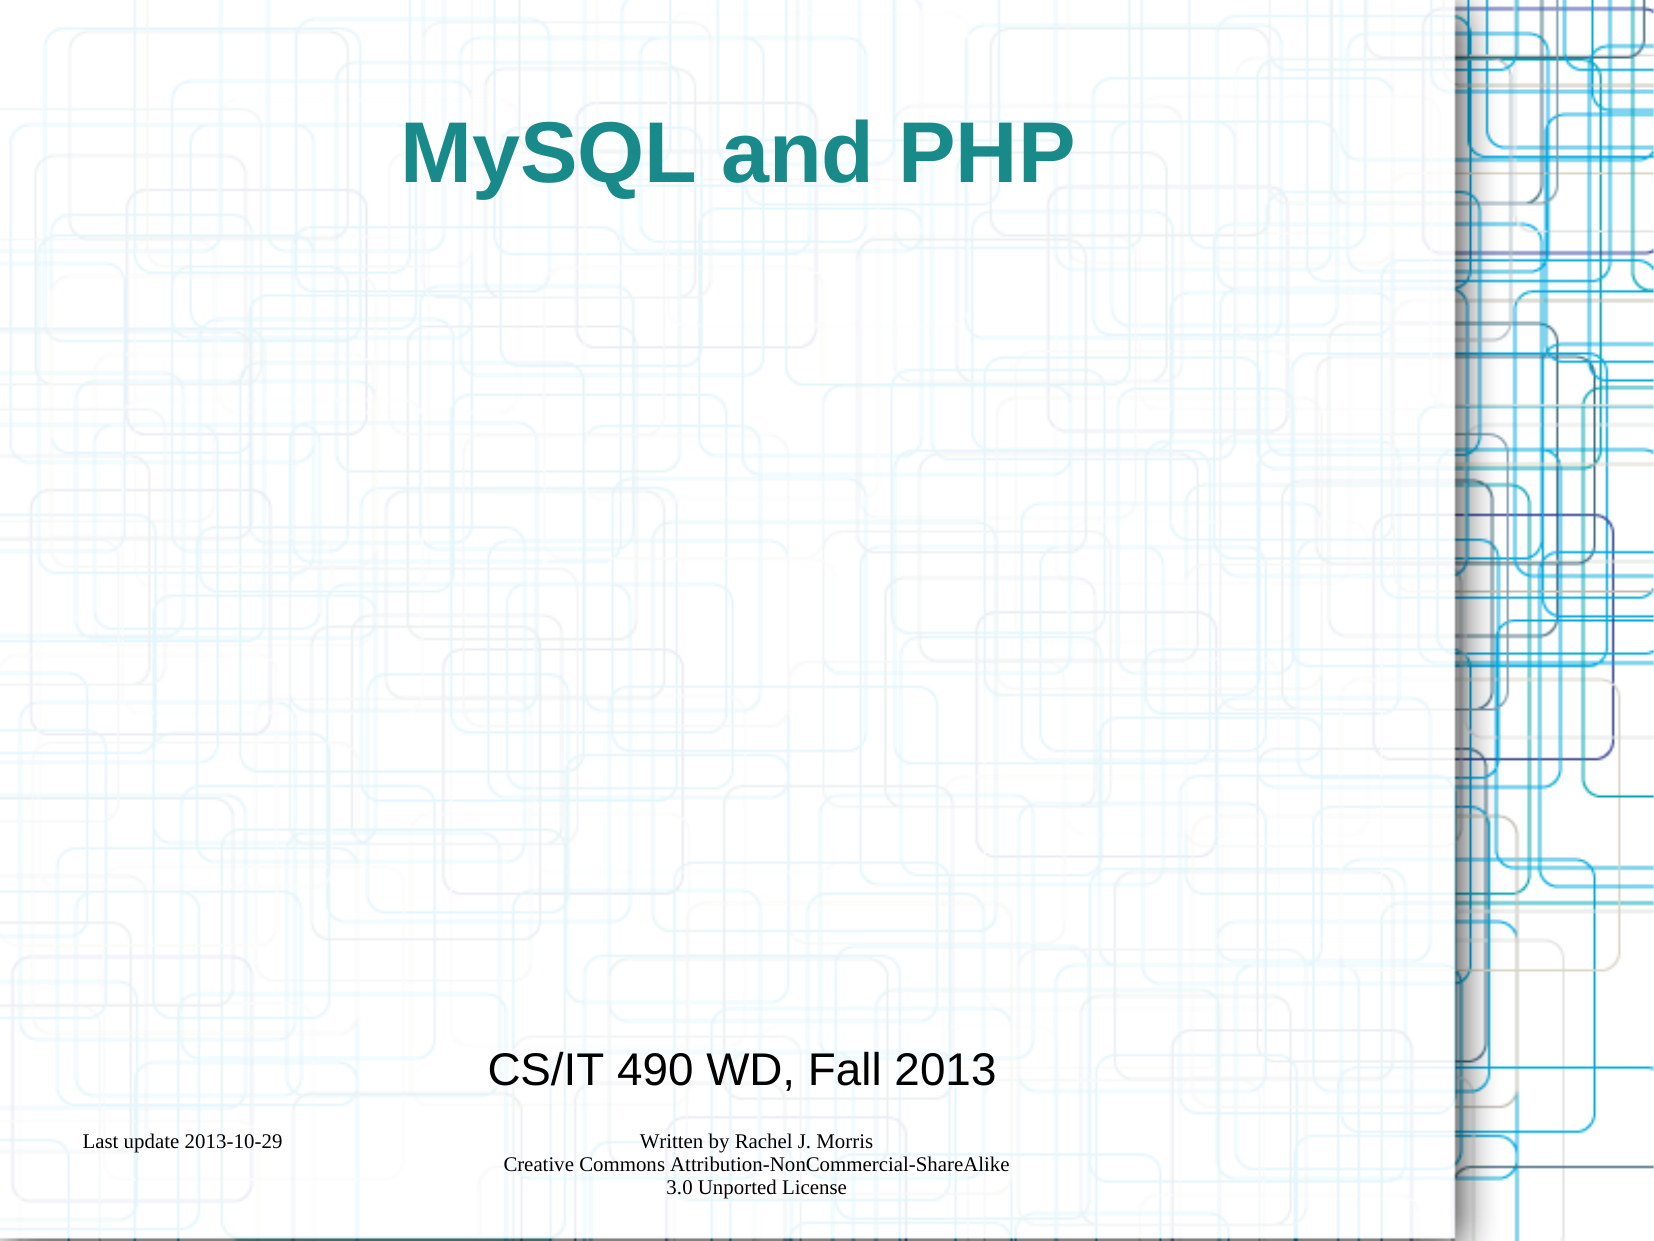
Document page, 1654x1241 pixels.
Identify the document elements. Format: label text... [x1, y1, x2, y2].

title MySQL and PHP [59, 49, 1418, 257]
picture [0, 0, 1654, 1241]
text_box CS/IT 490 WD, Fall 2013 [75, 1043, 1410, 1096]
